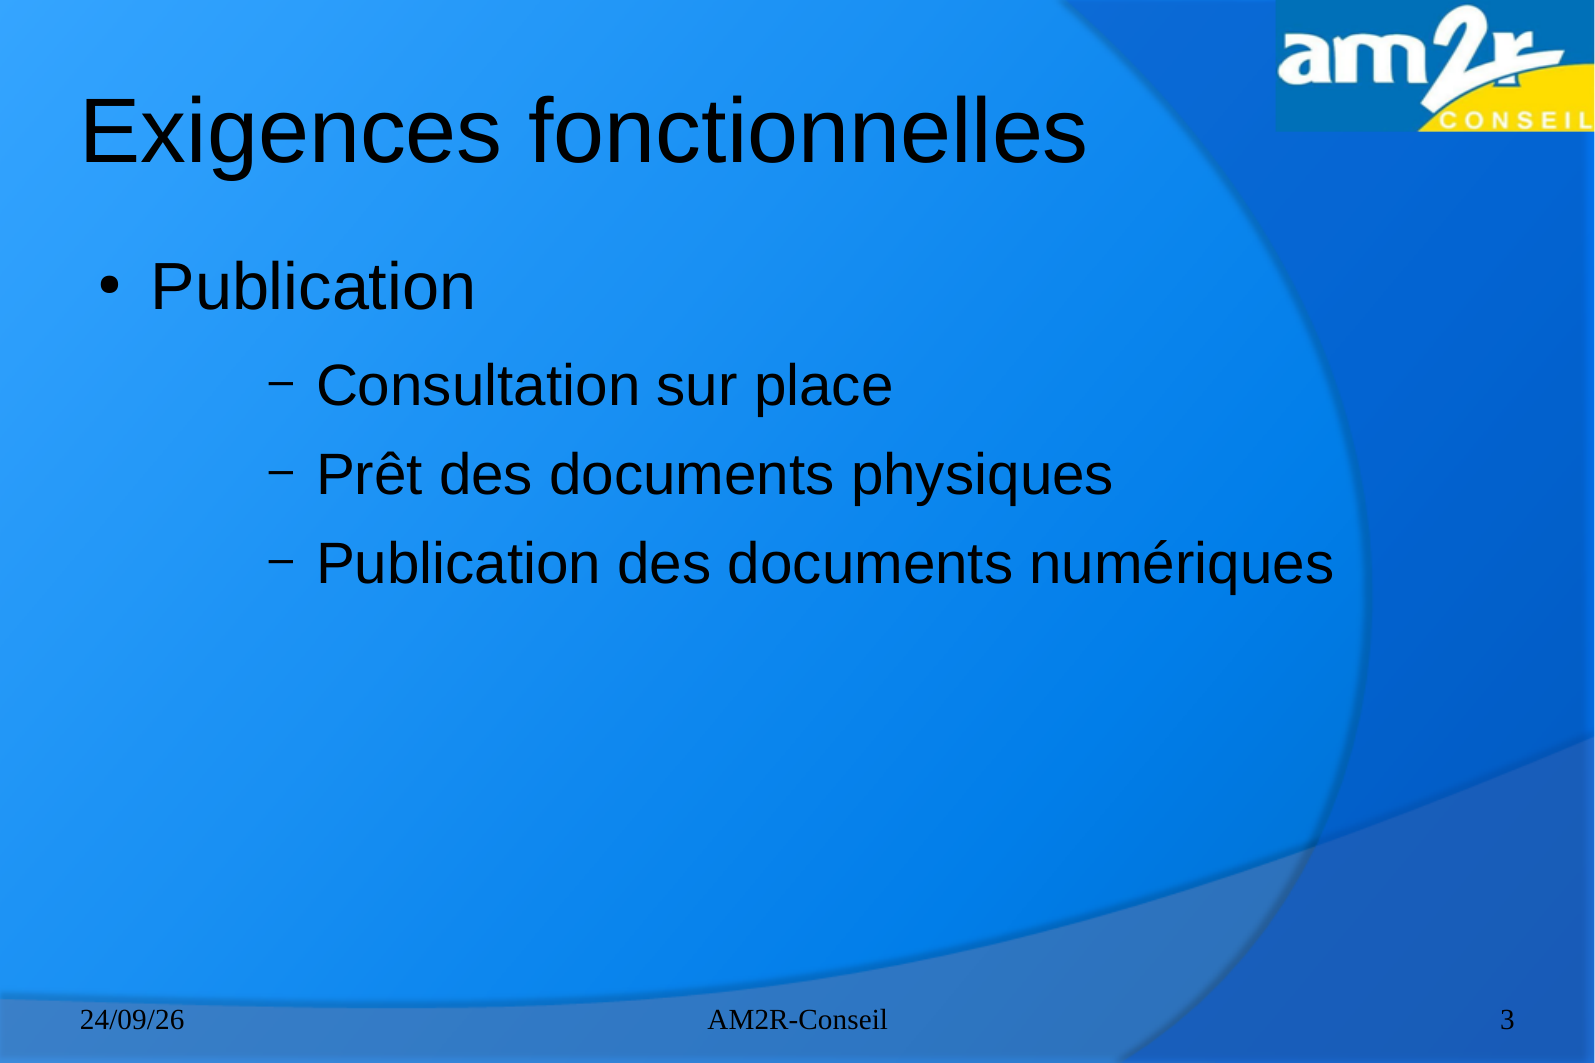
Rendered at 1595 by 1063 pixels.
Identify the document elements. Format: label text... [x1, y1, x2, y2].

picture [0, 0, 1595, 1063]
list Publication Consultation sur place Prêt des documents physiques Publication des documents numériques [79, 248, 1515, 960]
title Exigences fonctionnelles [79, 49, 1241, 213]
